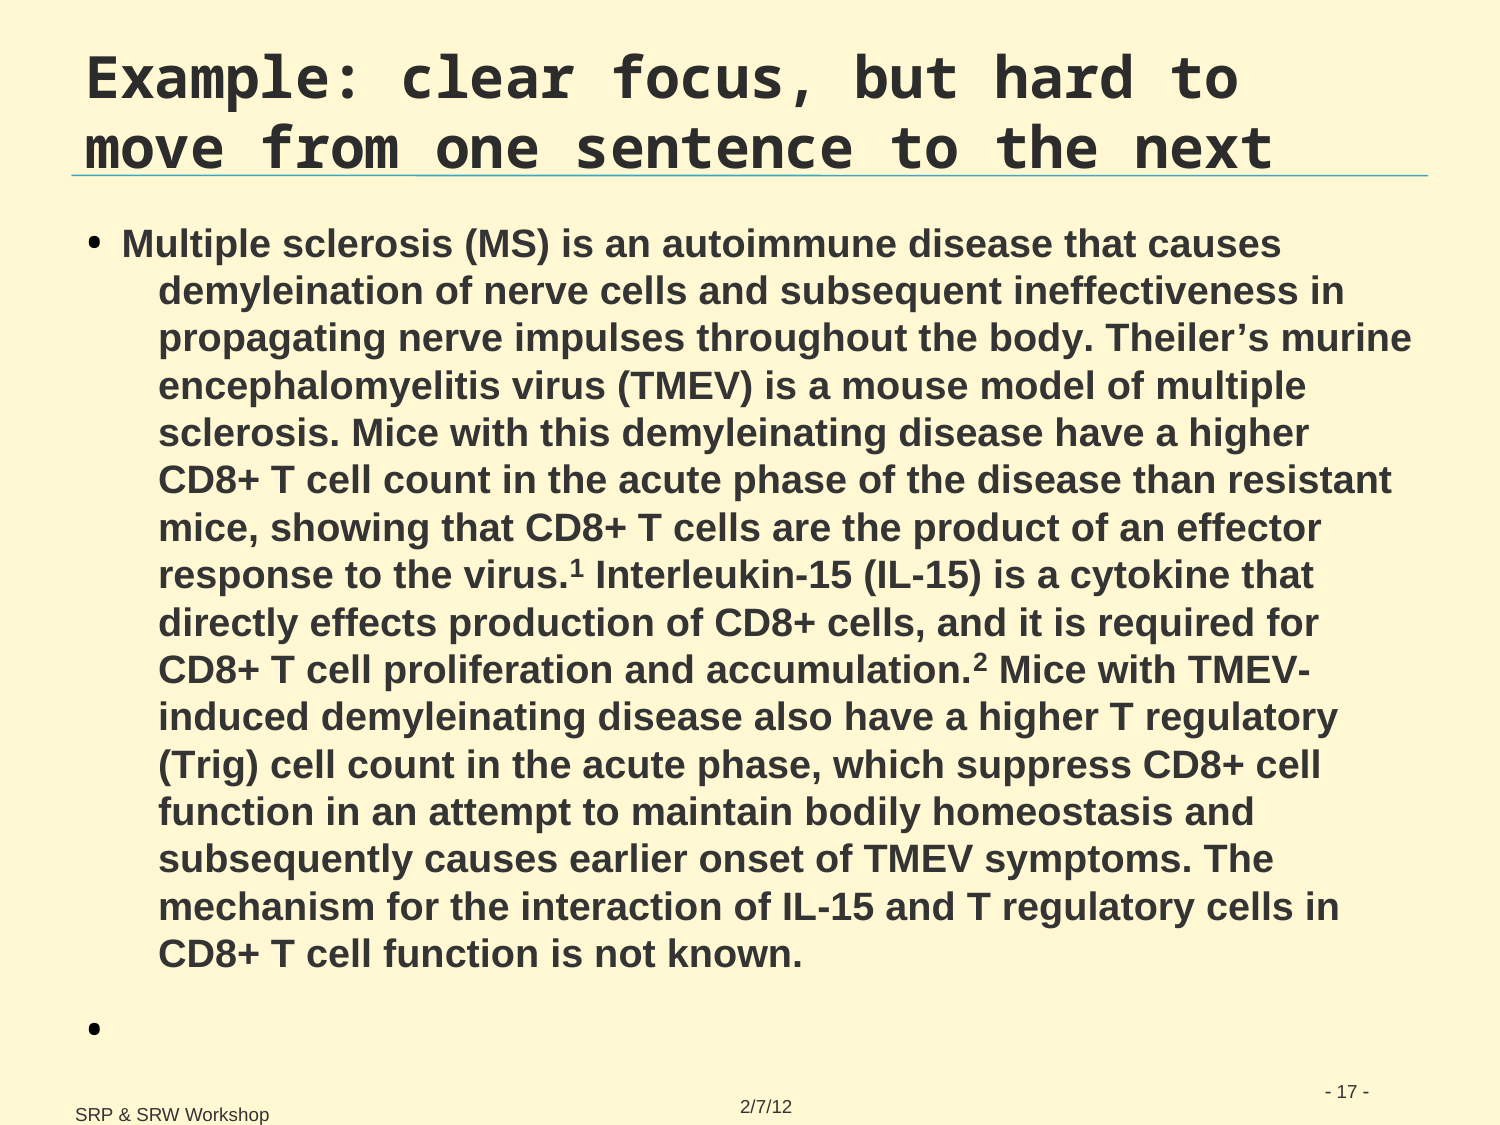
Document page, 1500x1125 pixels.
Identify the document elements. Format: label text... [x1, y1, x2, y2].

list Multiple sclerosis (MS) is an autoimmune disease that causes demyleination of nerve cells and subsequent ineffectiveness in propagating nerve impulses throughout the body. Theiler’s murine encephalomyelitis virus (TMEV) is a mouse model of multiple sclerosis. Mice with this demyleinating disease have a higher CD8+ T cell count in the acute phase of the disease than resistant mice, showing that CD8+ T cells are the product of an effector response to the virus.1 Interleukin-15 (IL-15) is a cytokine that directly effects production of CD8+ cells, and it is required for CD8+ T cell proliferation and accumulation.2 Mice with TMEV-induced demyleinating disease also have a higher T regulatory (Trig) cell count in the acute phase, which suppress CD8+ cell function in an attempt to maintain bodily homeostasis and subsequently causes earlier onset of TMEV symptoms. The mechanism for the interaction of IL-15 and T regulatory cells in CD8+ T cell function is not known. [71, 210, 1428, 984]
text_box   [1325, 1074, 1438, 1125]
title Example: clear focus, but hard to move from one sentence to the next [71, 34, 1401, 175]
